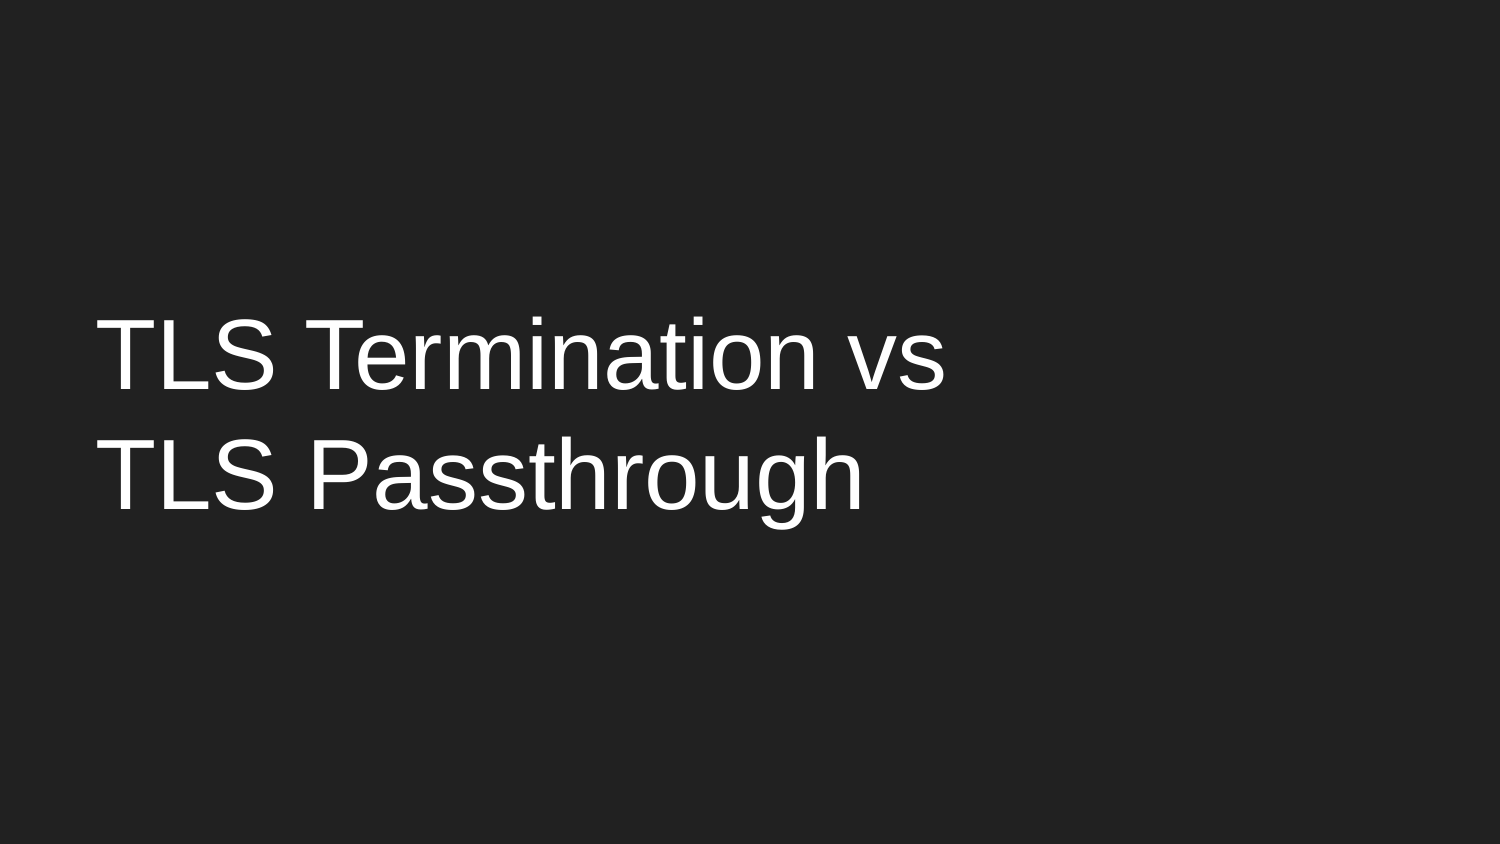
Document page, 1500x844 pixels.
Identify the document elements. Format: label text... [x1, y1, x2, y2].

title TLS Termination vs TLS Passthrough [80, 73, 1125, 745]
